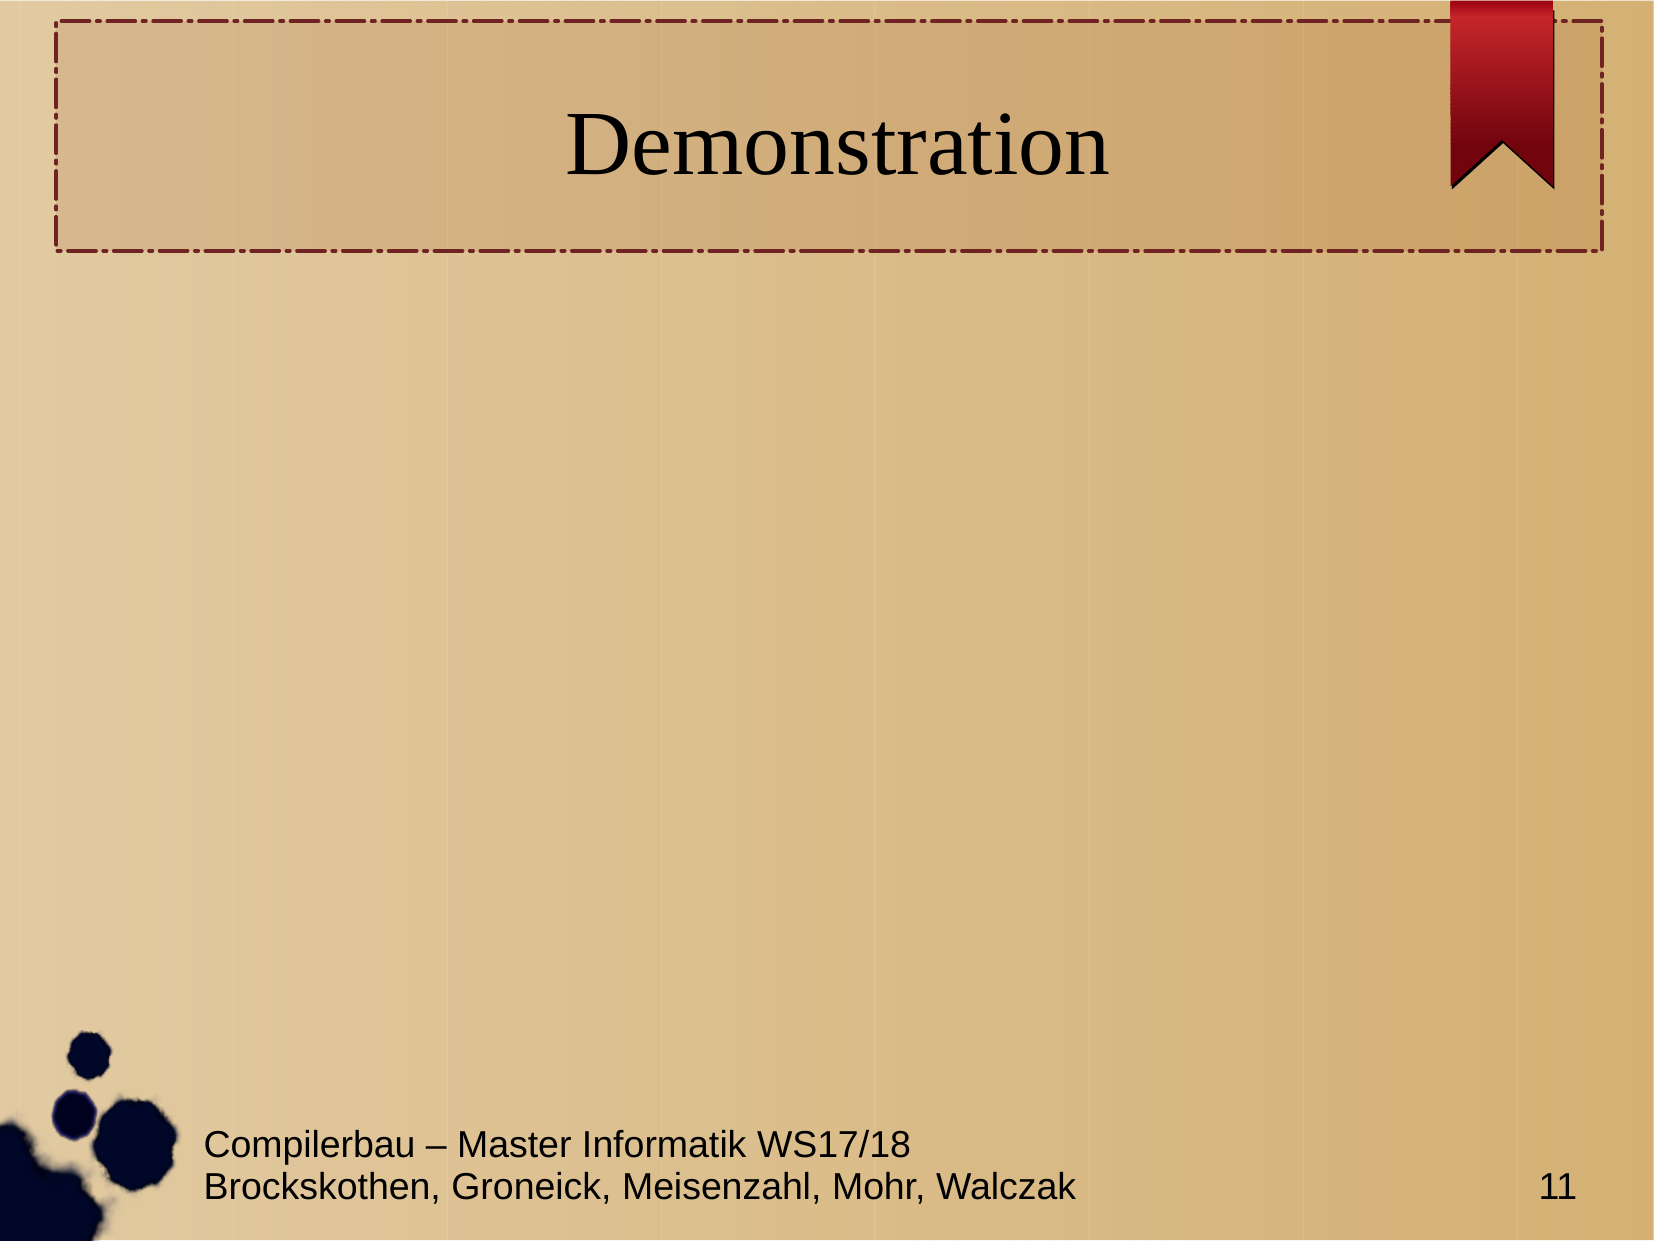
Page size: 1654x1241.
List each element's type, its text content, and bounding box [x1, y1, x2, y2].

title Demonstration [82, 47, 1595, 229]
